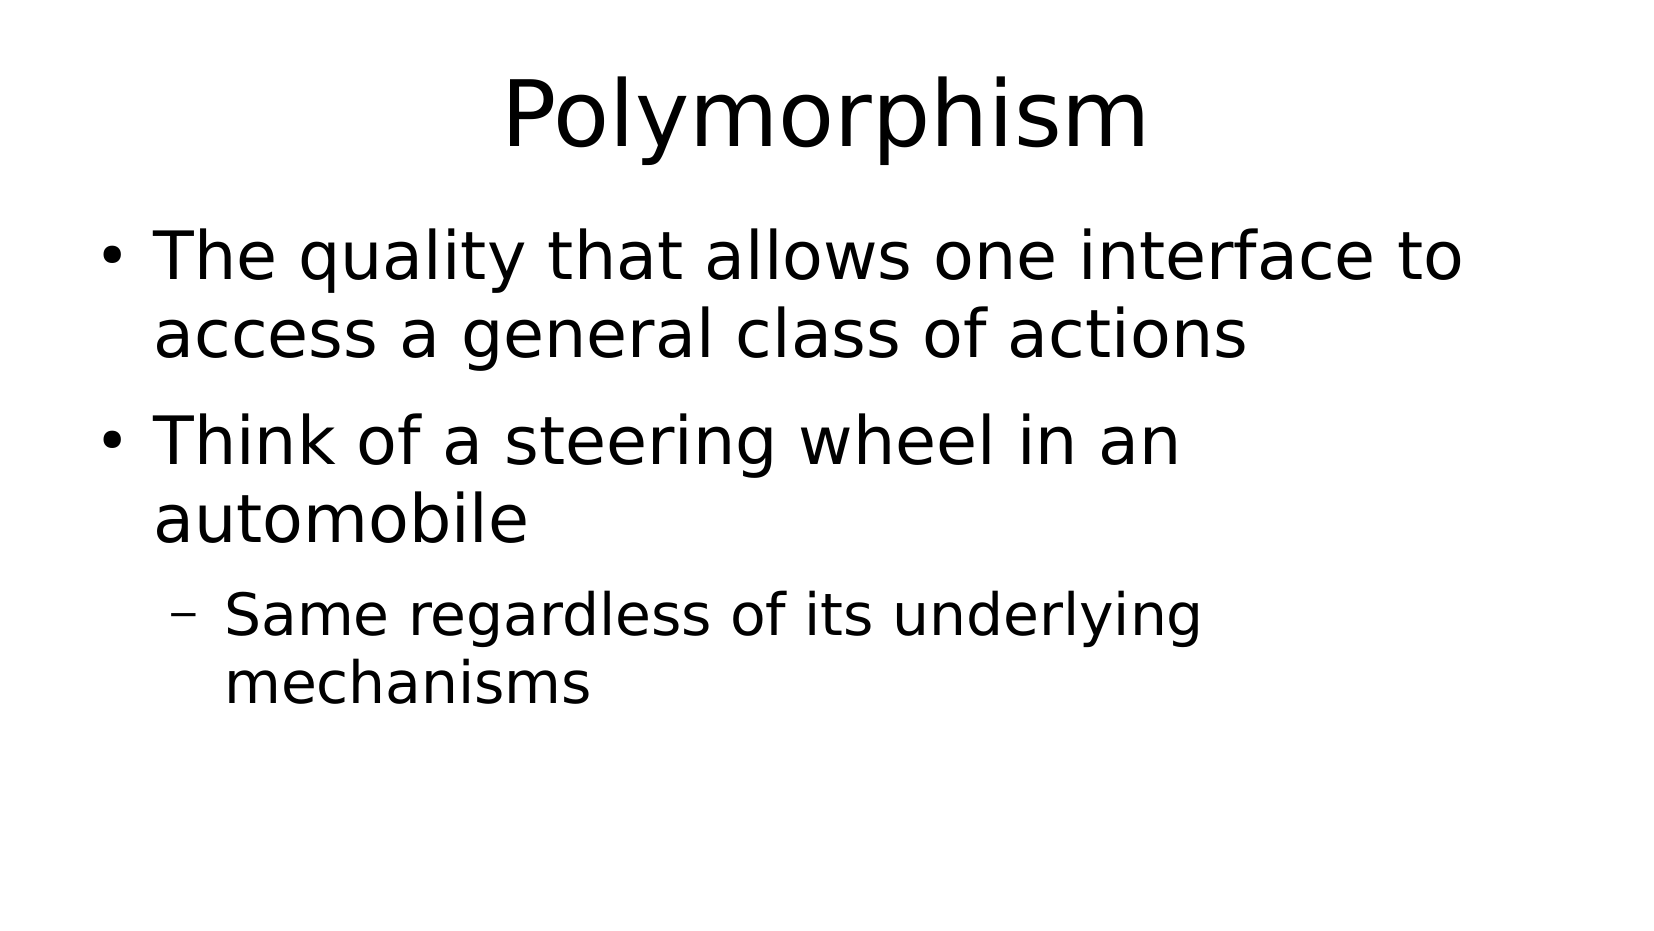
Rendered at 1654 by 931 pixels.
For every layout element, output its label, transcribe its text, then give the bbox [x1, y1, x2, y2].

list The quality that allows one interface to access a general class of actions Think of a steering wheel in an automobile Same regardless of its underlying mechanisms [82, 217, 1571, 758]
title Polymorphism [82, 37, 1571, 193]
